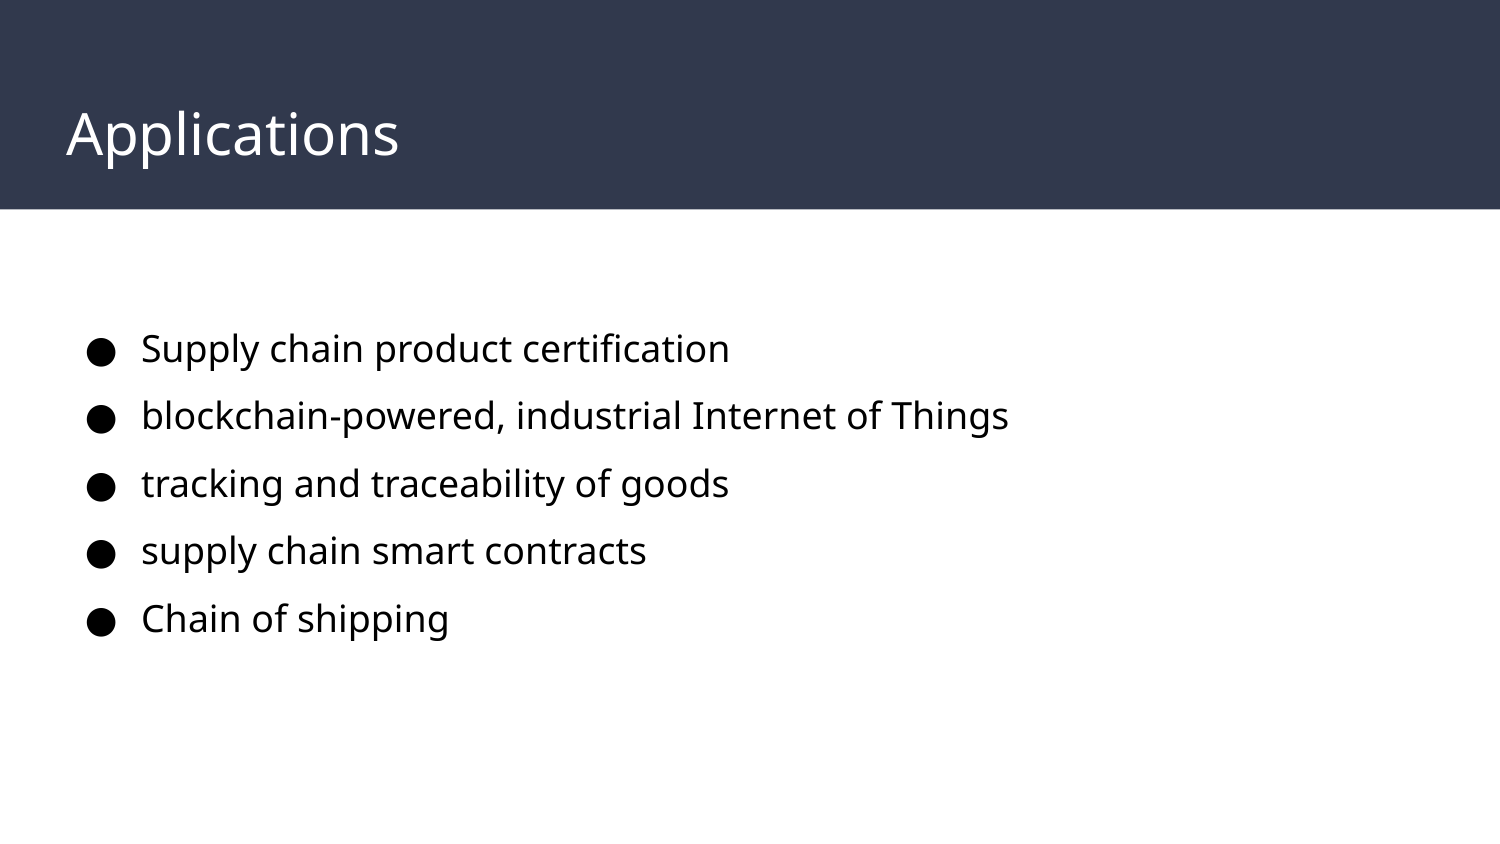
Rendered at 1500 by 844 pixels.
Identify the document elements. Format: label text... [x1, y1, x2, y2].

title Applications [51, 82, 1449, 185]
text_box Supply chain product certification blockchain-powered, industrial Internet of Things tracking and traceability of goods supply chain smart contracts Chain of shipping [51, 287, 1465, 837]
